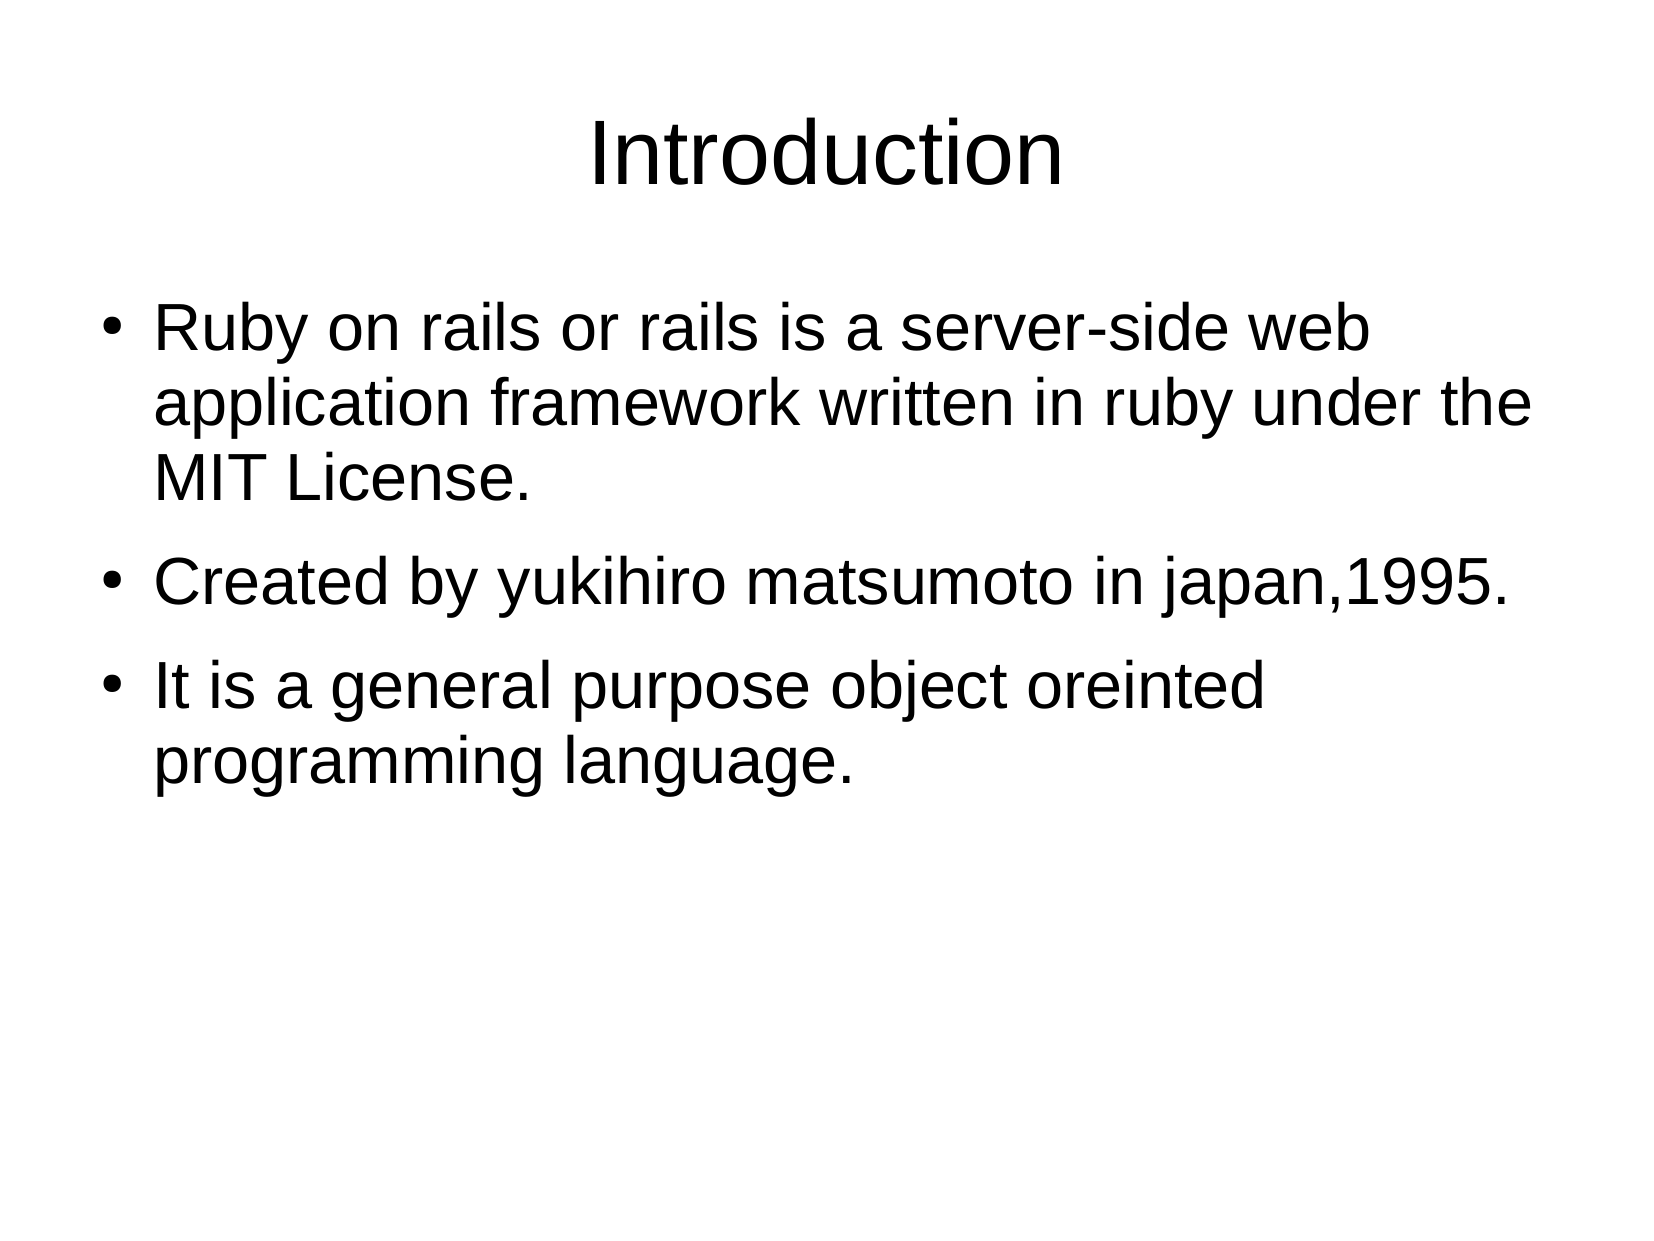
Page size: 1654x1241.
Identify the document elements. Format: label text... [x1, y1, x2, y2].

title Introduction [82, 49, 1571, 257]
list Ruby on rails or rails is a server-side web application framework written in ruby under the MIT License. Created by yukihiro matsumoto in japan,1995. It is a general purpose object oreinted programming language. [82, 290, 1571, 1010]
